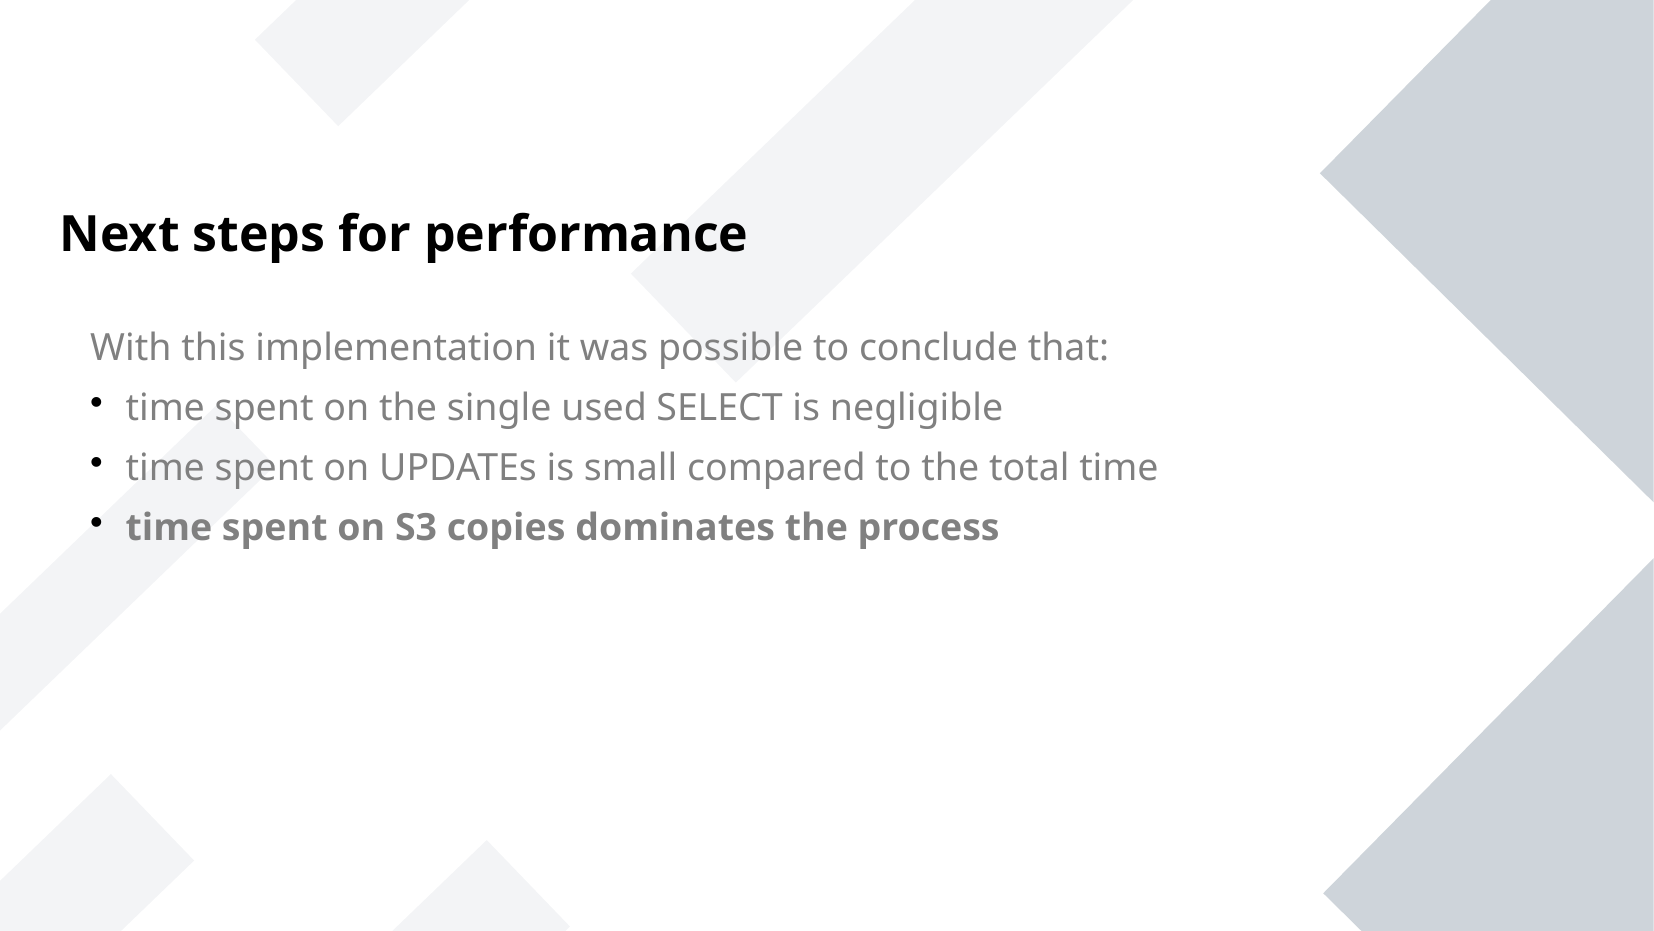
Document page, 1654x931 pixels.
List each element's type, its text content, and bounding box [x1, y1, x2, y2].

text_box With this implementation it was possible to conclude that: time spent on the single used SELECT is negligible time spent on UPDATEs is small compared to the total time time spent on S3 copies dominates the process [75, 315, 1426, 644]
text_box Next steps for performance [44, 193, 1013, 301]
